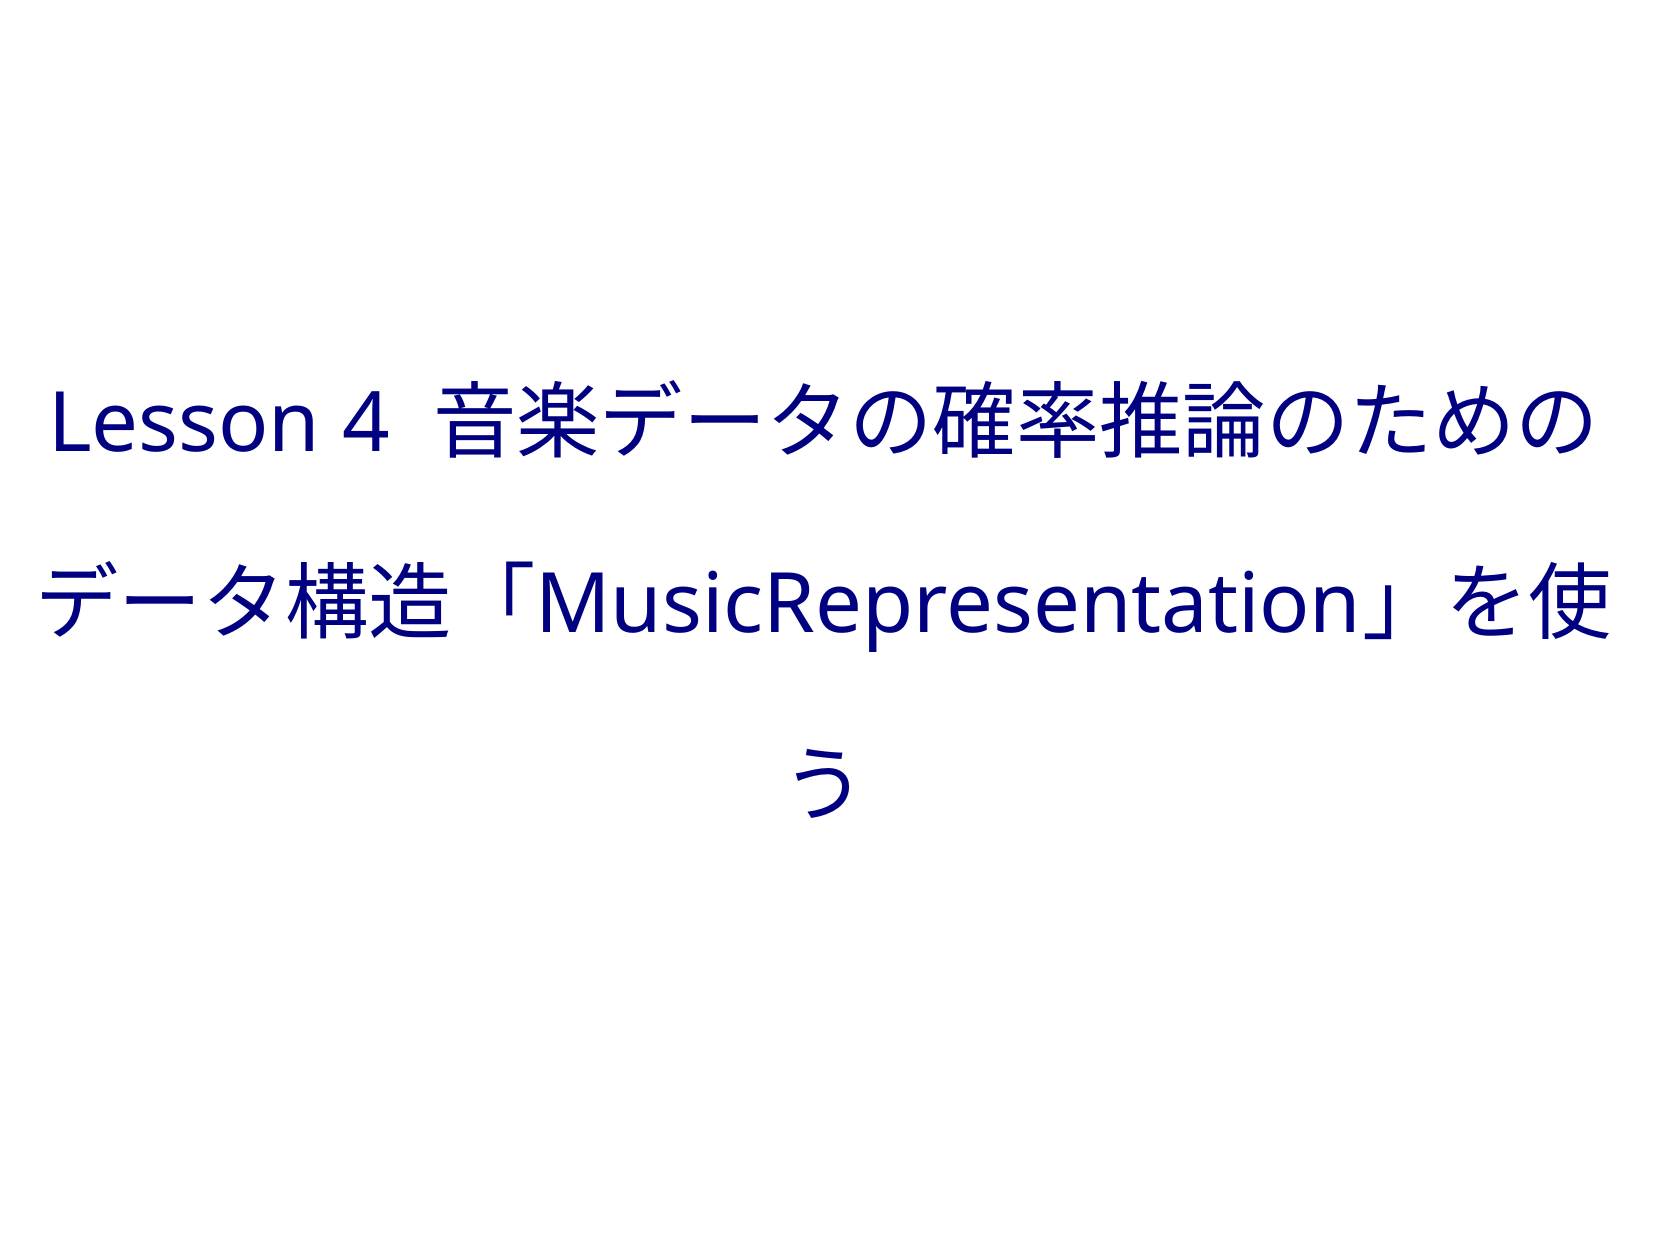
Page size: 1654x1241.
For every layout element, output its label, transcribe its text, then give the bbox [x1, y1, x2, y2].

title Lesson 4 音楽データの確率推論のための データ構造「MusicRepresentation」を使う [17, 454, 1630, 679]
